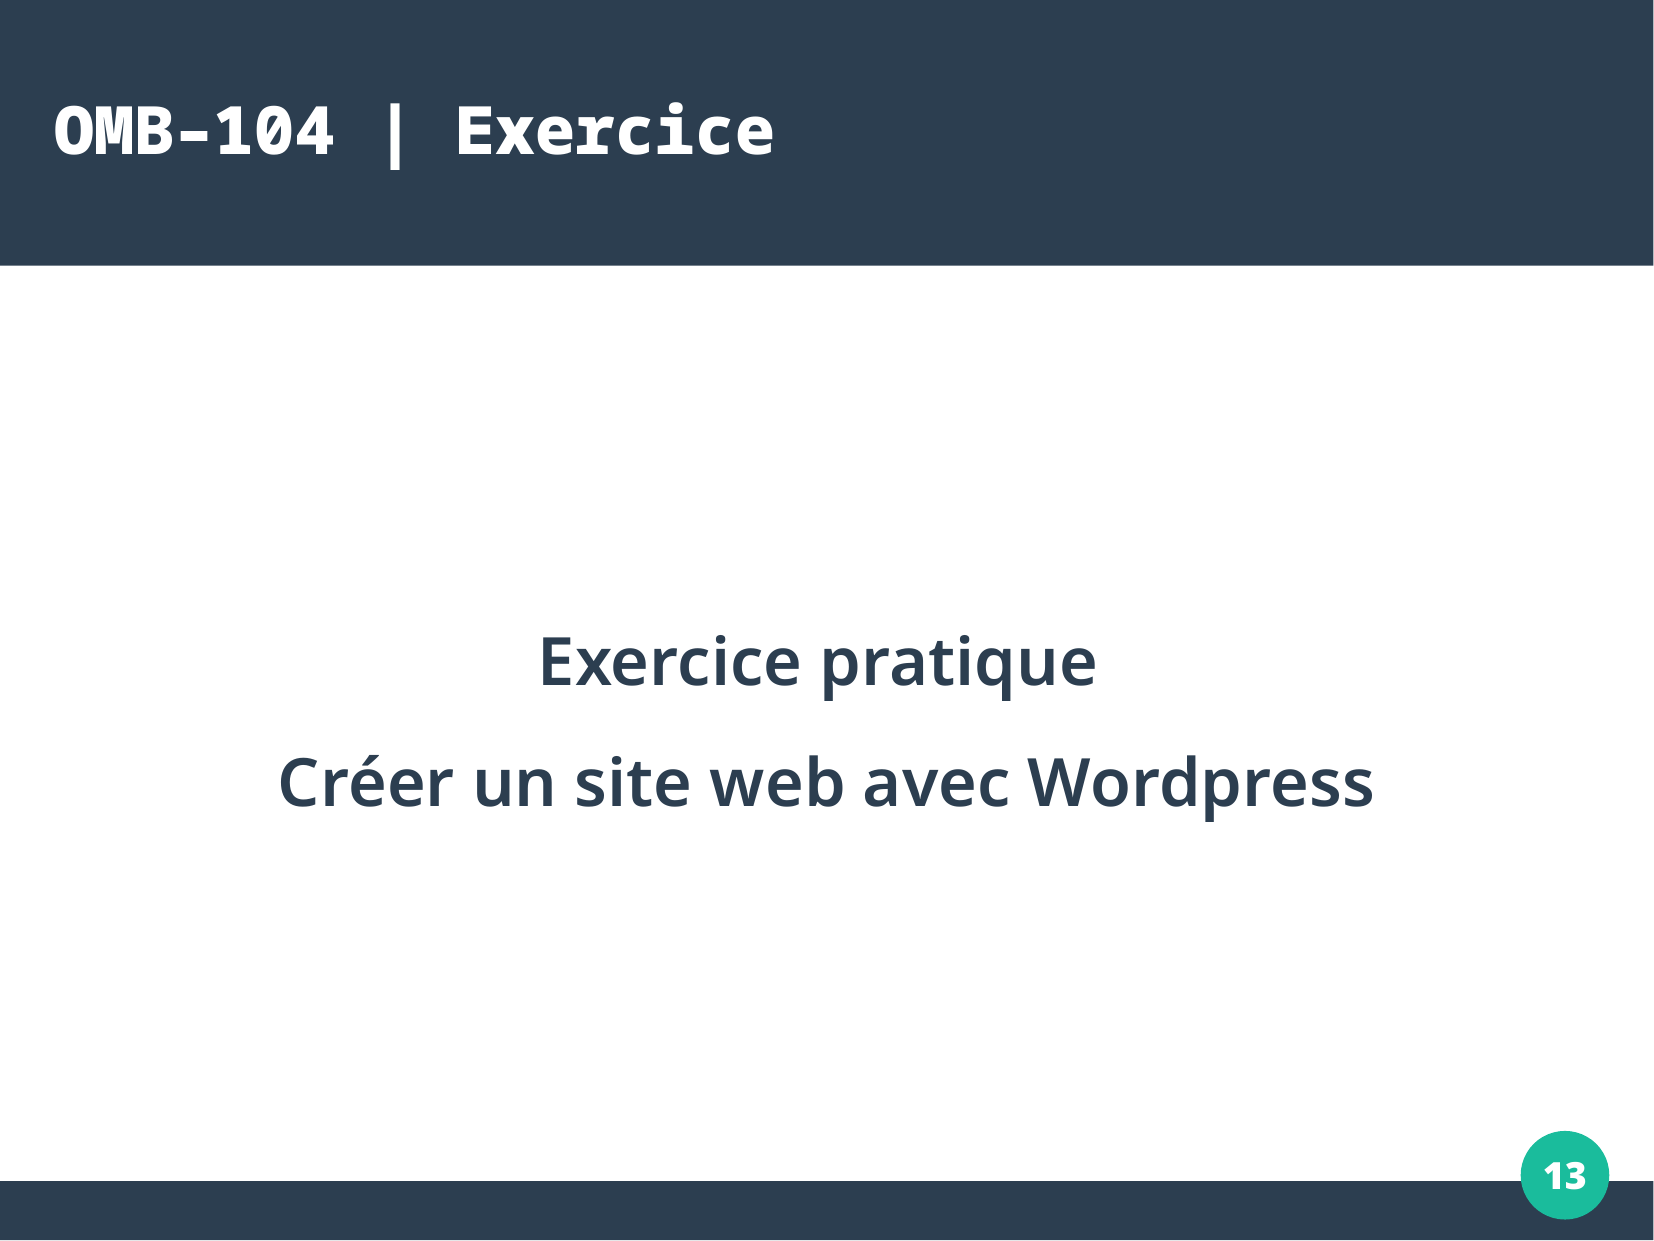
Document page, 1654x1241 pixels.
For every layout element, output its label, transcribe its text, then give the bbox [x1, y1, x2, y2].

list Exercice pratique Créer un site web avec Wordpress [0, 270, 1654, 1171]
list [821, 218, 1485, 1046]
title OMB–104 | Exercice [55, 49, 1591, 207]
